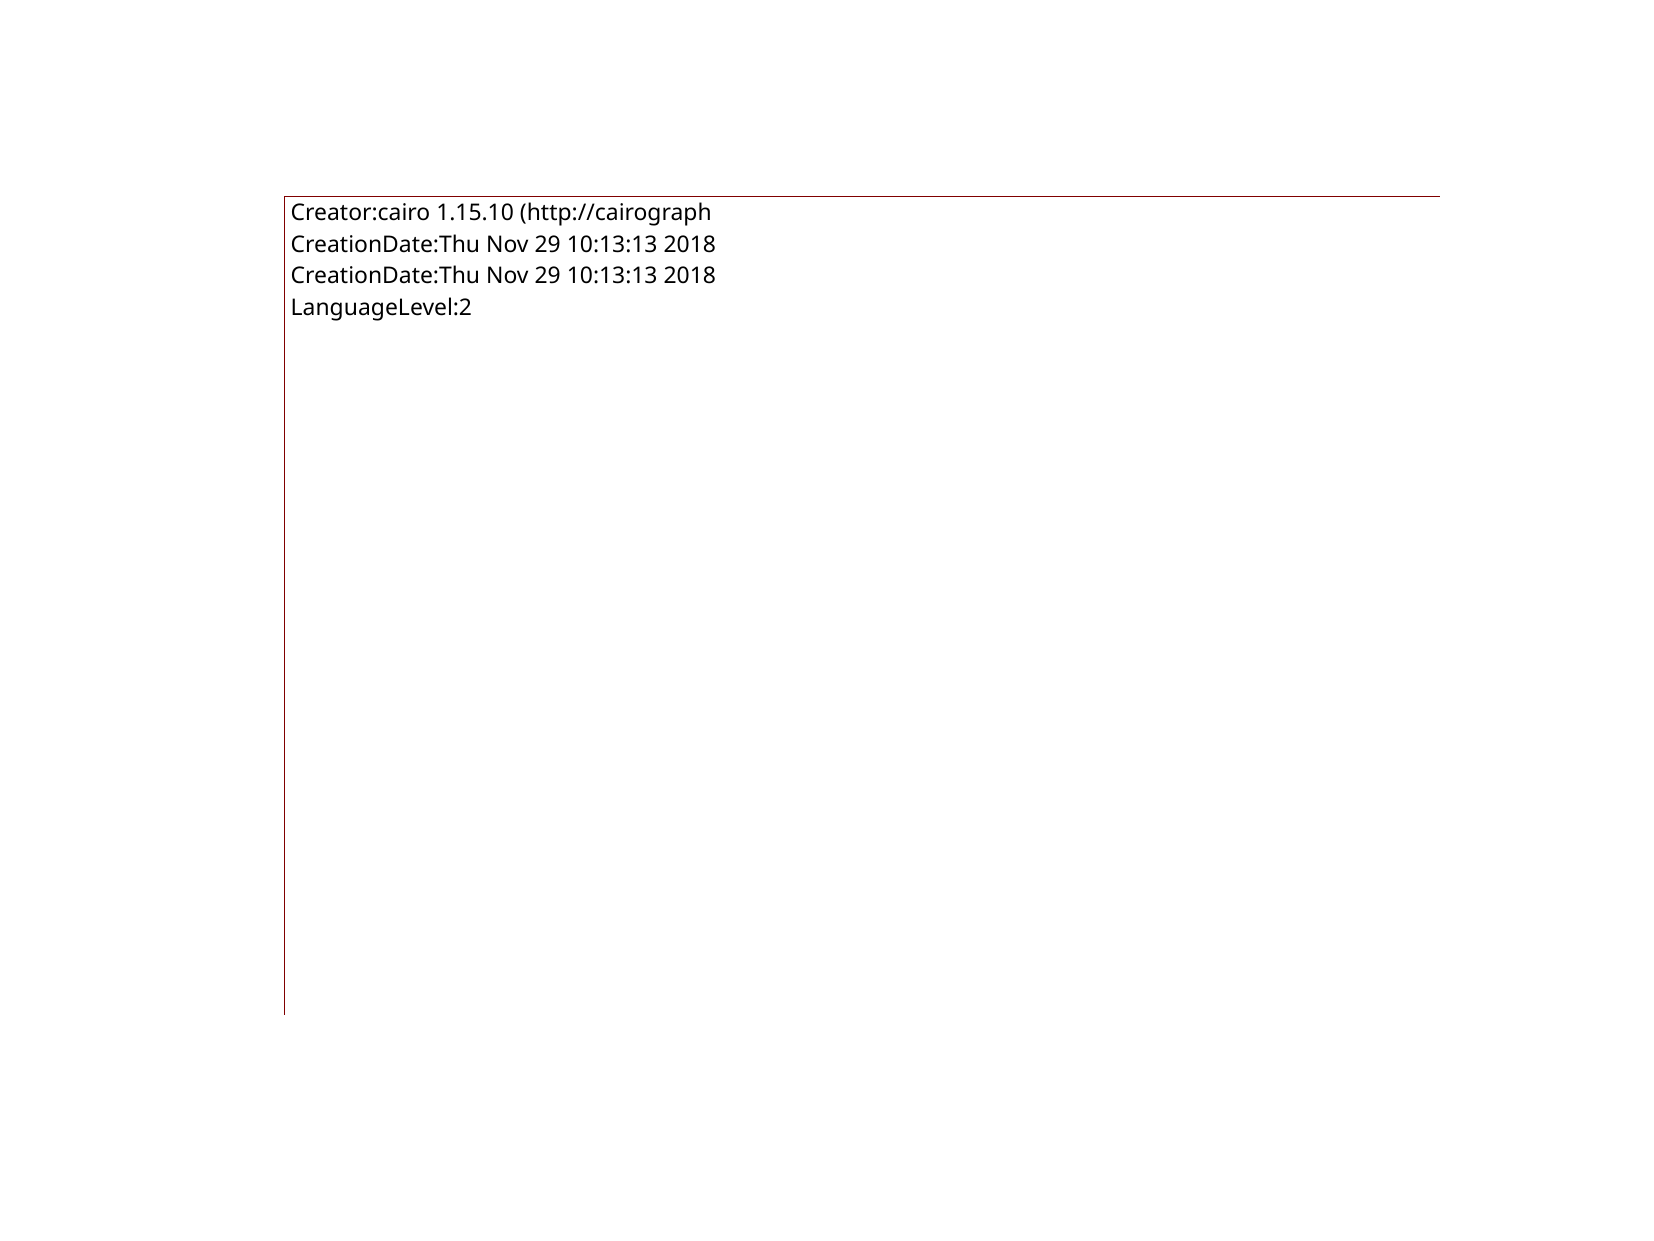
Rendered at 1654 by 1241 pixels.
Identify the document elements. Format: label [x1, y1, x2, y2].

picture [283, 195, 1441, 1015]
